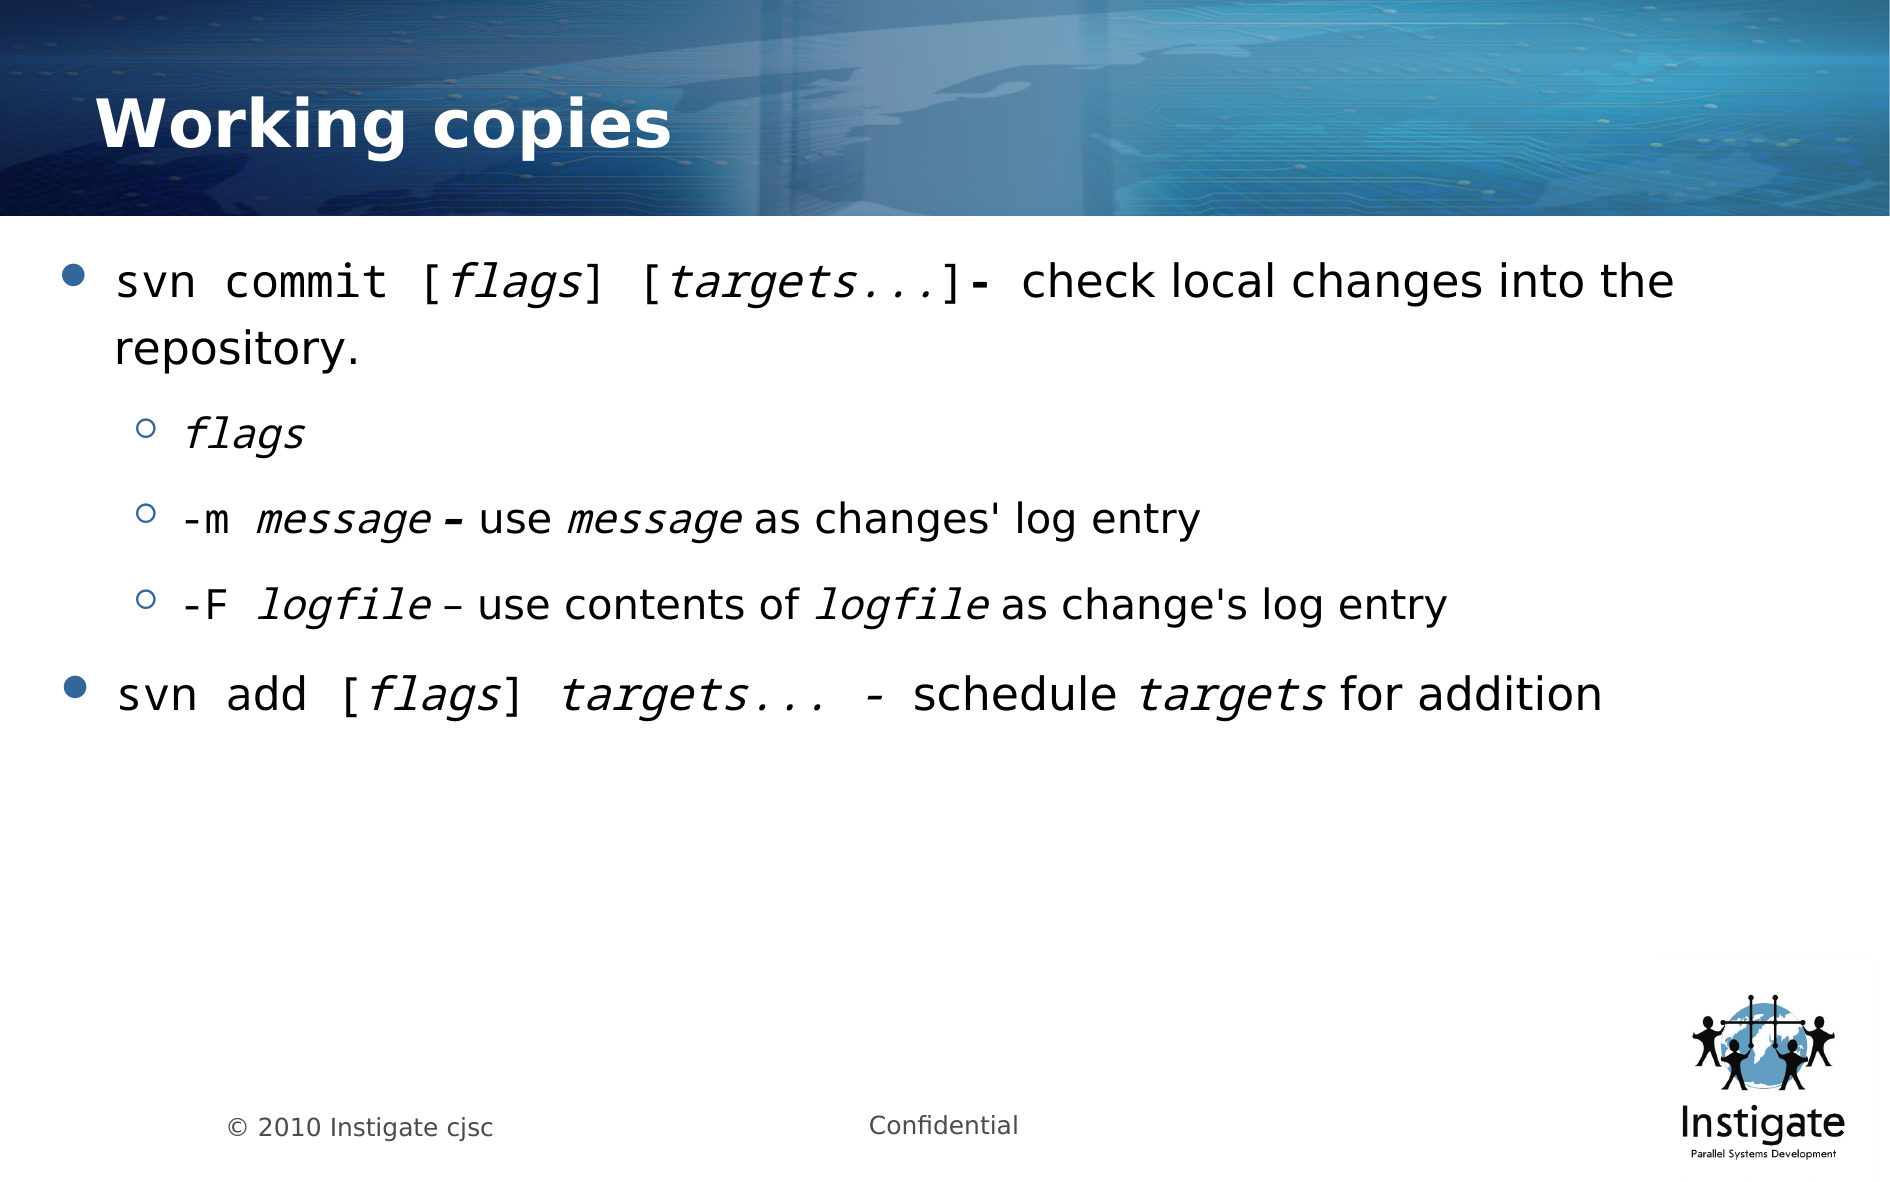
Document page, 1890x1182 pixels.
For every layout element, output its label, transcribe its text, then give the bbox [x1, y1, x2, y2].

list svn commit [flags] [targets...]- check local changes into the repository. flags -m message – use message as changes' log entry -F logfile – use contents of logfile as change's log entry svn add [flags] targets... - schedule targets for addition [59, 236, 1831, 1001]
picture [0, 0, 1890, 216]
title Working copies [94, 54, 1793, 210]
picture [1650, 956, 1876, 1182]
